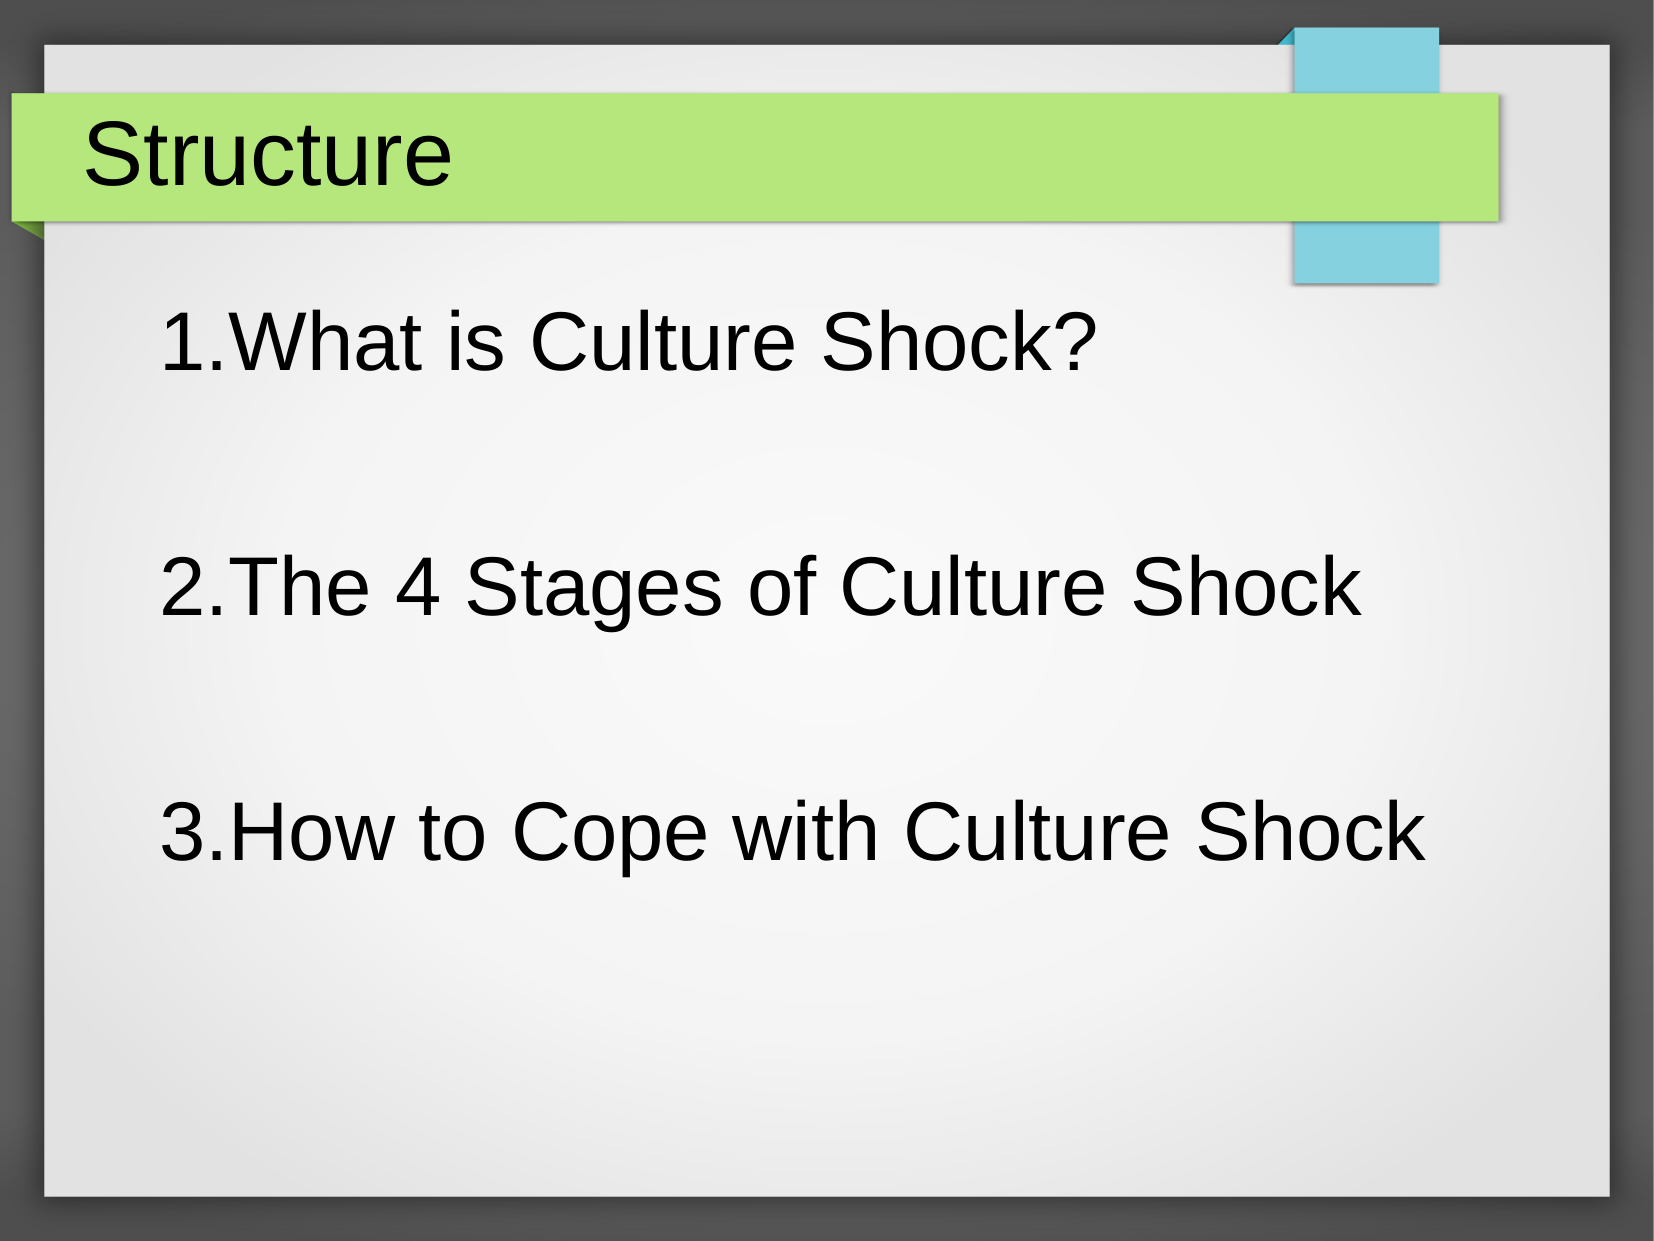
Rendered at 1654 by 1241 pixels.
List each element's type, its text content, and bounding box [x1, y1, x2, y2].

list What is Culture Shock? The 4 Stages of Culture Shock How to Cope with Culture Shock [141, 295, 1630, 1015]
title Structure [82, 94, 1264, 213]
picture [0, 0, 1654, 1241]
